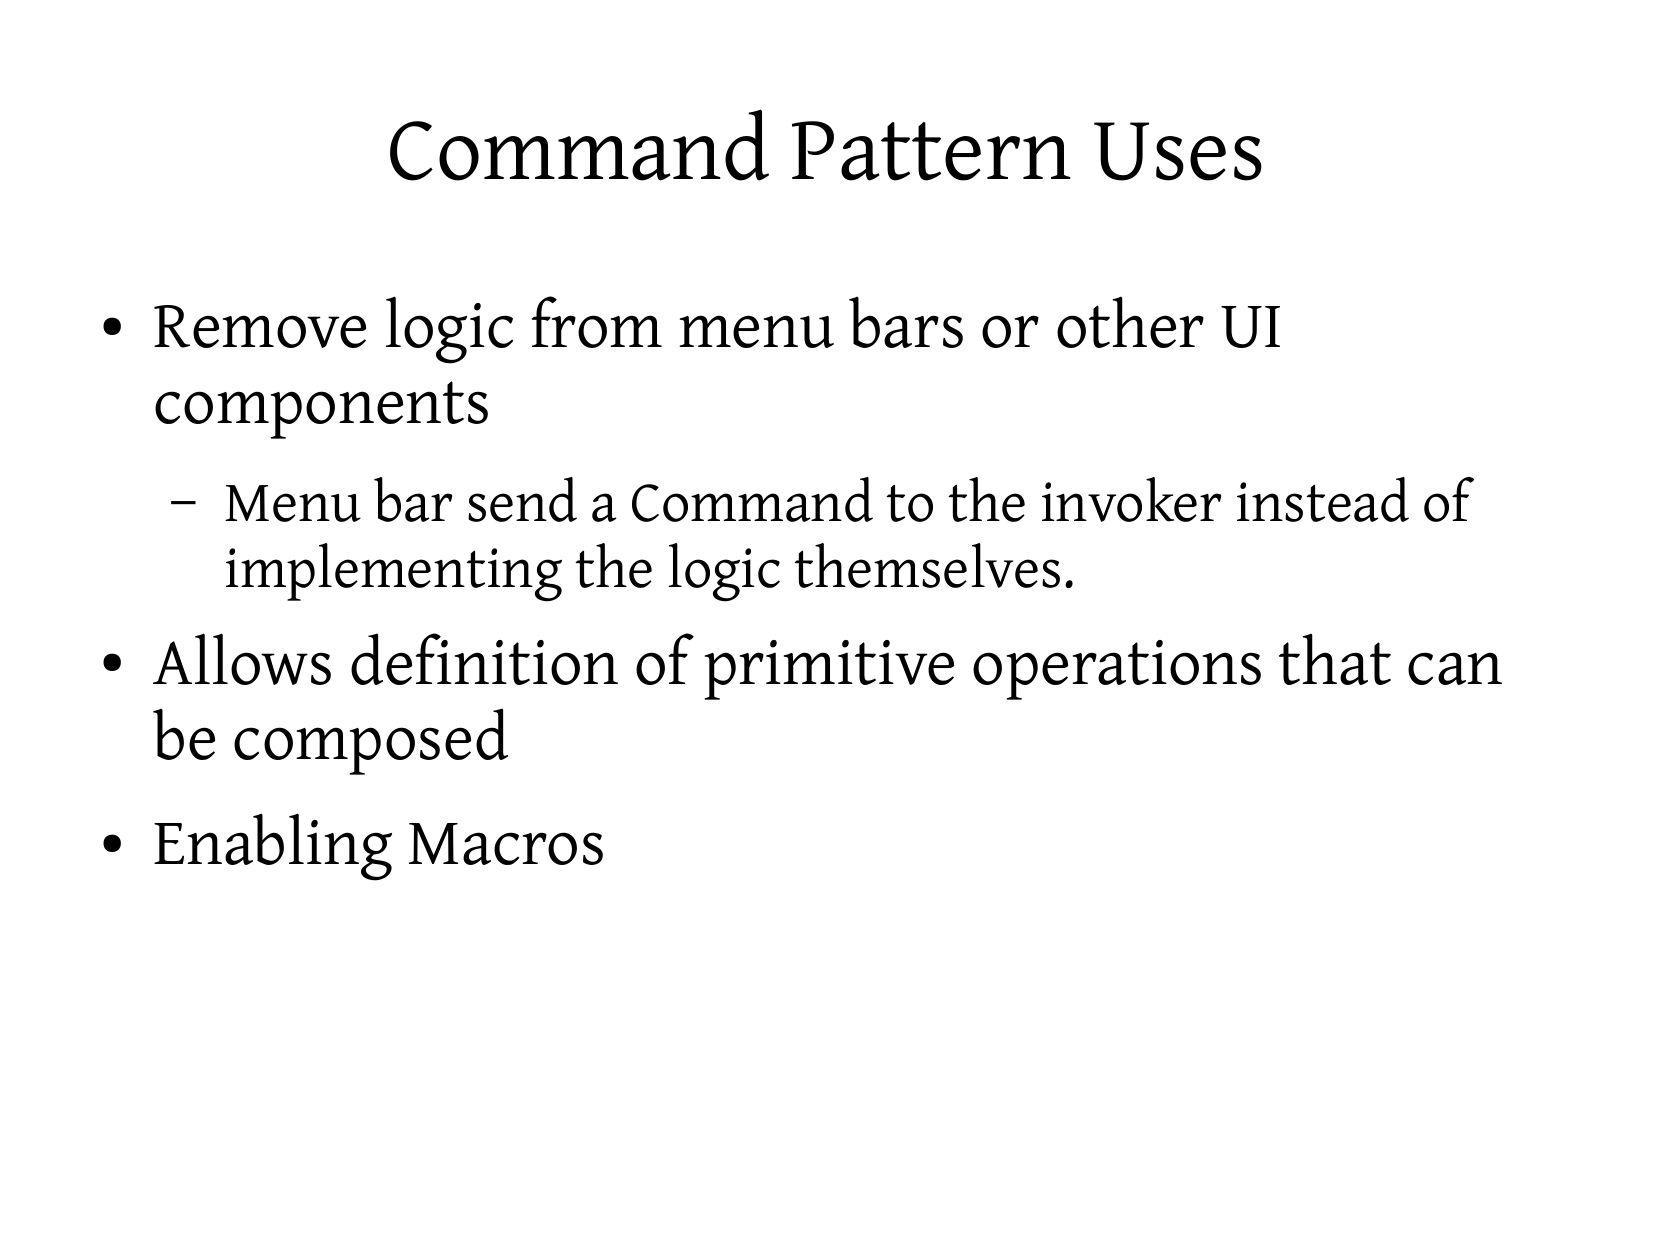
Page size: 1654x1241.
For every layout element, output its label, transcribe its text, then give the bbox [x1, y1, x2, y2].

title Command Pattern Uses [82, 49, 1571, 257]
list Remove logic from menu bars or other UI components Menu bar send a Command to the invoker instead of implementing the logic themselves. Allows definition of primitive operations that can be composed Enabling Macros [82, 290, 1538, 1010]
